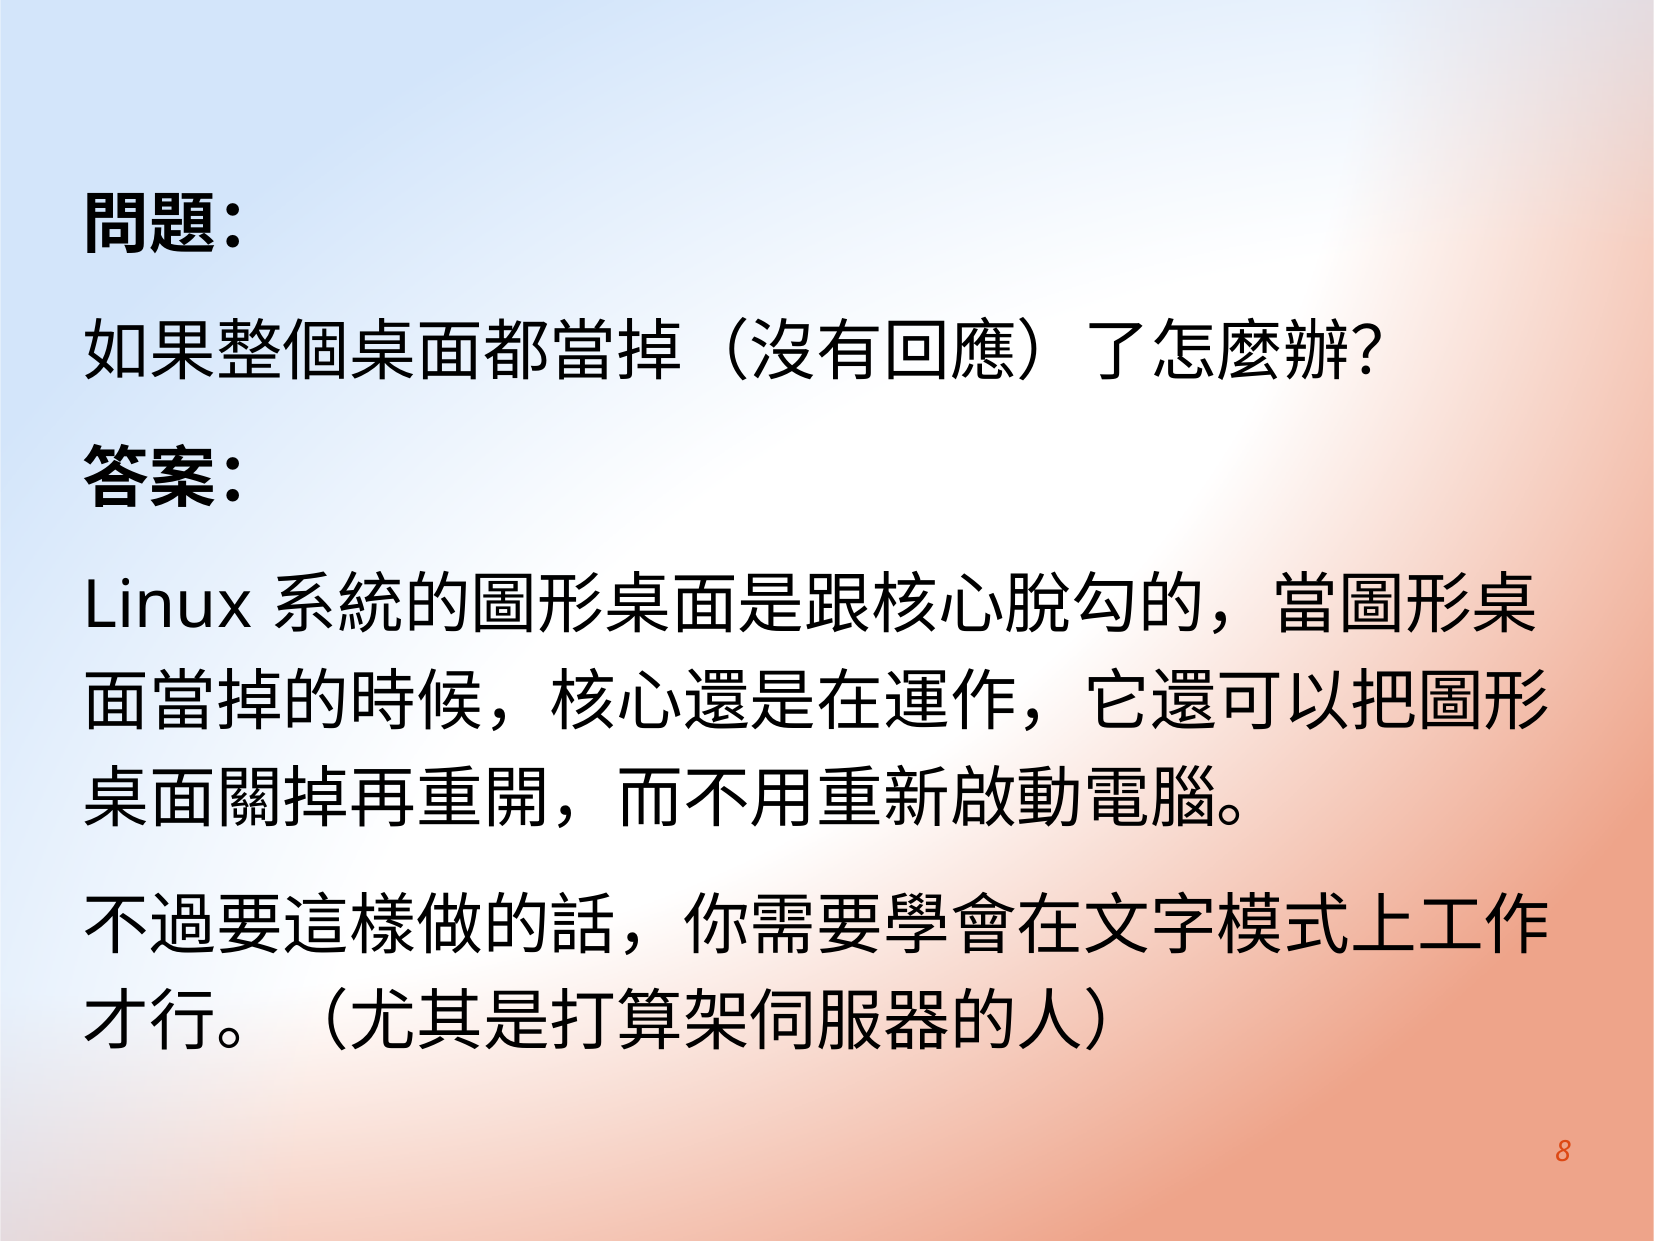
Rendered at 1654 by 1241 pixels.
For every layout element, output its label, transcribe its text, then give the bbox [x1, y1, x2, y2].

subtitle 問題： 如果整個桌面都當掉（沒有回應）了怎麼辦？ 答案： Linux系統的圖形桌面是跟核心脫勾的，當圖形桌面當掉的時候，核心還是在運作，它還可以把圖形桌面關掉再重開，而不用重新啟動電腦。 不過要這樣做的話，你需要學會在文字模式上工作才行。（尤其是打算架伺服器的人） [82, 49, 1571, 1186]
picture [0, 0, 1654, 1241]
